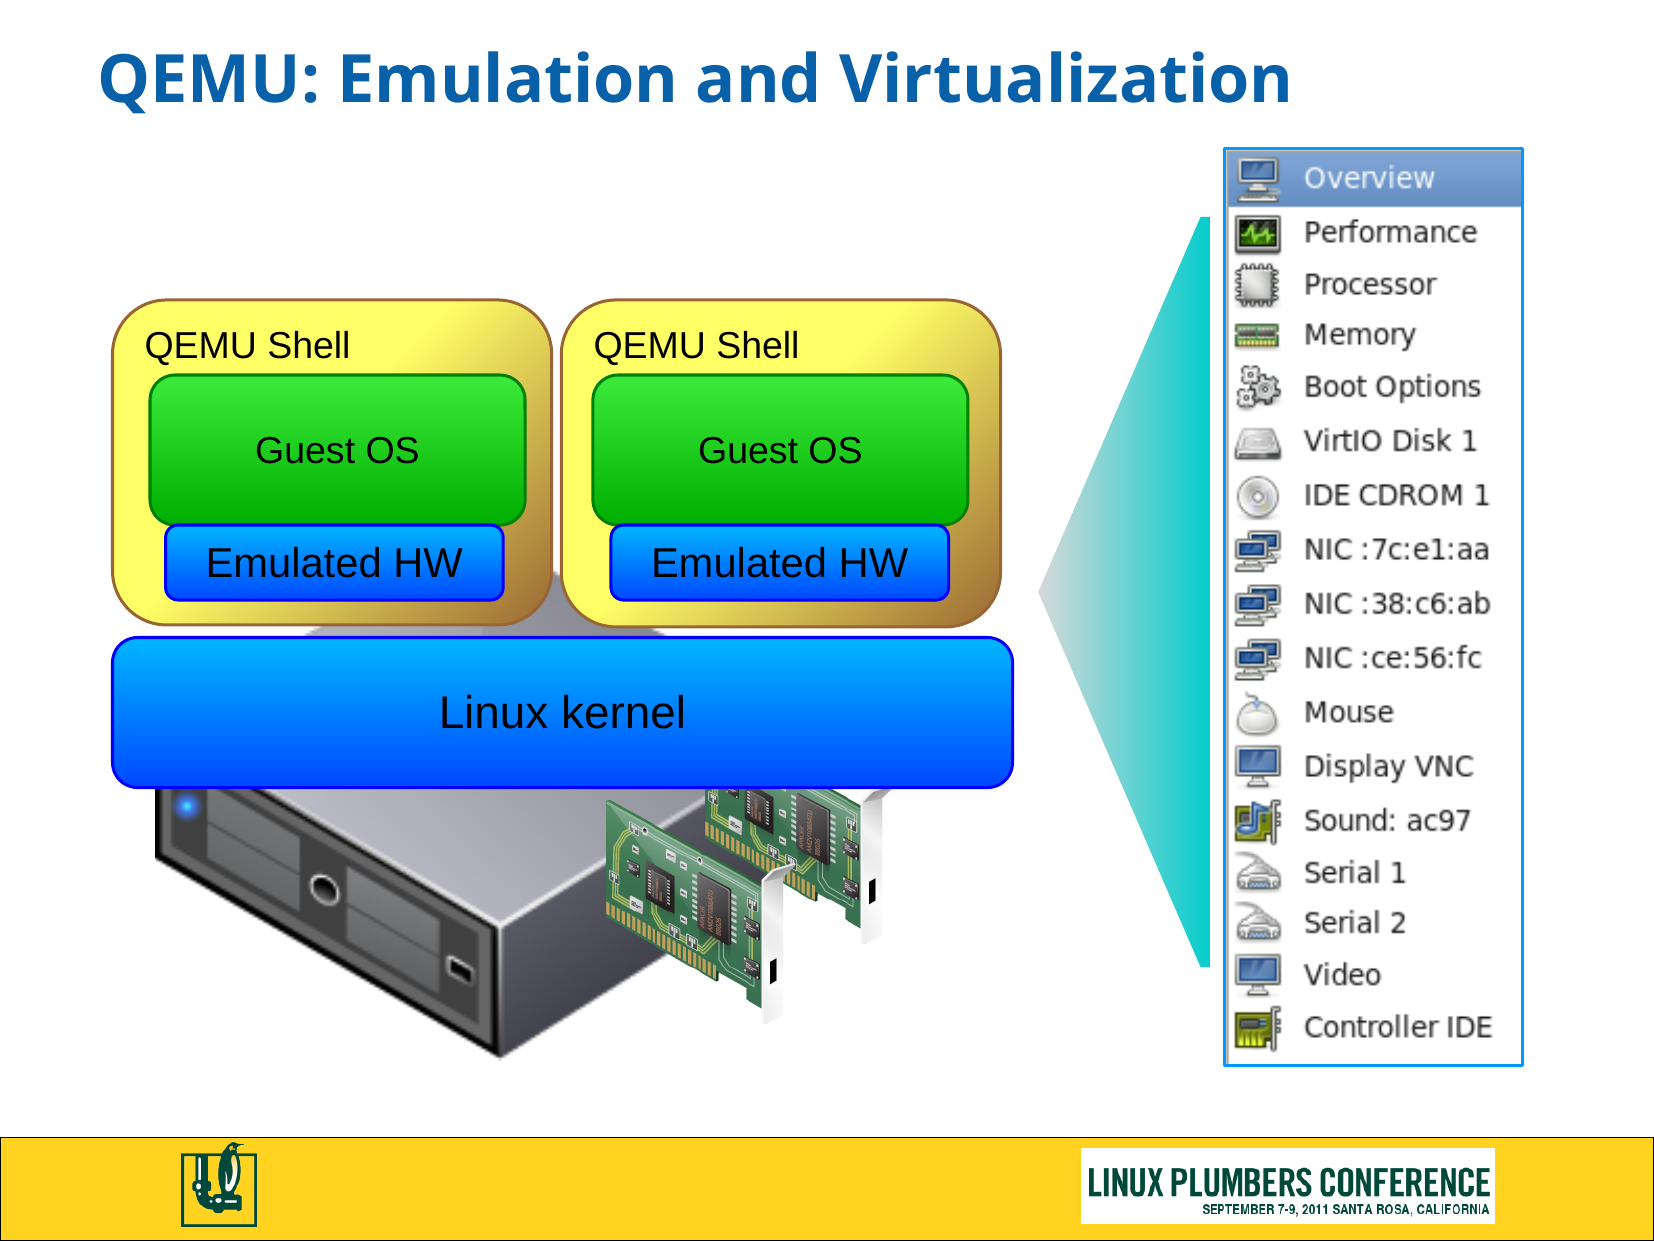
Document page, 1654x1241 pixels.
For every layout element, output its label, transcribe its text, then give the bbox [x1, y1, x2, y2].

text_box QEMU Shell [561, 299, 1001, 627]
picture [181, 1142, 257, 1227]
text_box QEMU Shell [112, 299, 552, 625]
picture [155, 531, 827, 637]
text_box Linux kernel [112, 637, 1013, 788]
text_box Guest OS [592, 375, 968, 526]
text_box Emulated HW [165, 525, 504, 601]
title QEMU: Emulation and Virtualization [82, 28, 1572, 190]
picture [155, 788, 895, 1061]
text_box [1038, 216, 1628, 1093]
picture [1081, 1148, 1495, 1224]
text_box Emulated HW [610, 525, 949, 601]
text_box Guest OS [150, 375, 526, 526]
picture [1225, 150, 1522, 1065]
